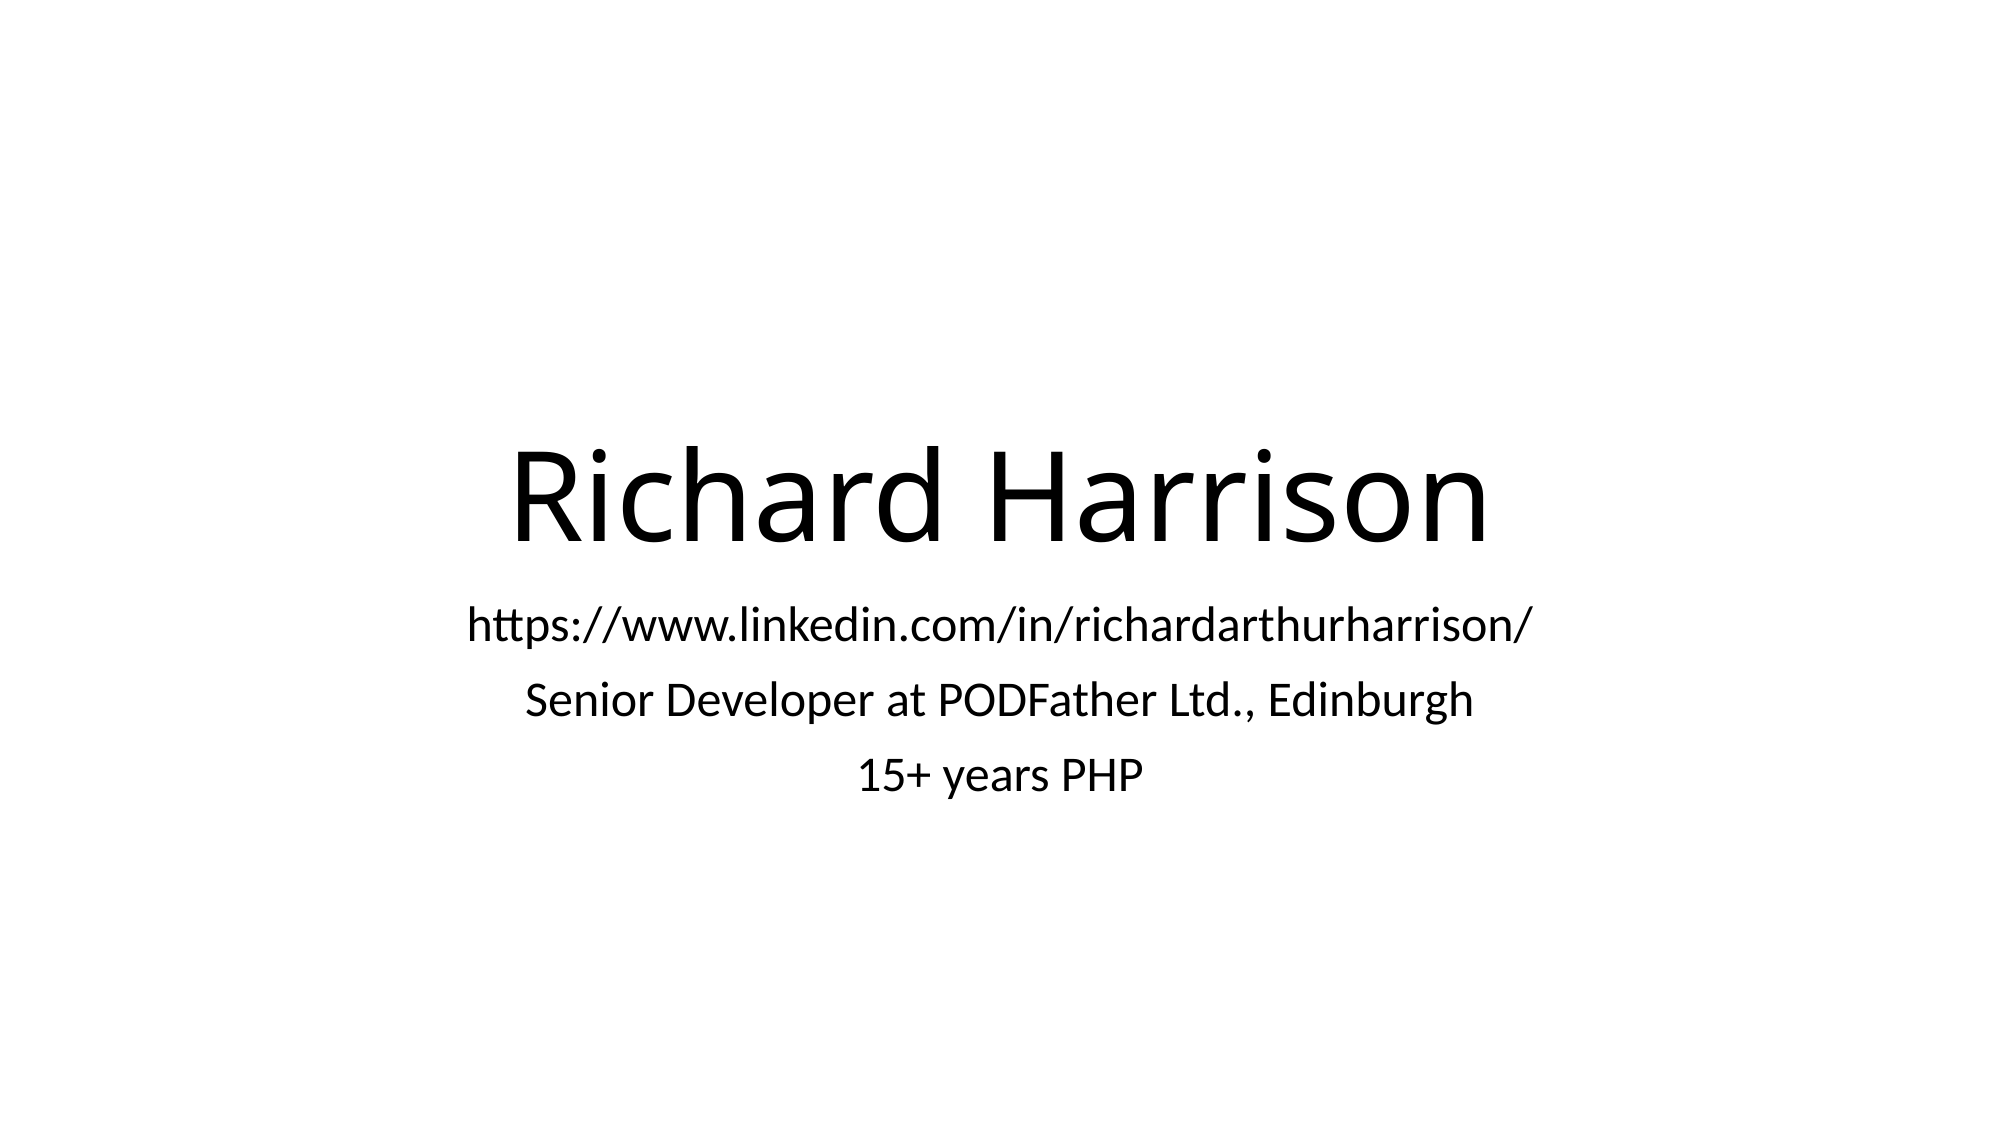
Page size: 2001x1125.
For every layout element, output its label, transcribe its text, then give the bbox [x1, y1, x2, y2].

subtitle https://www.linkedin.com/in/richardarthurharrison/ Senior Developer at PODFather Ltd., Edinburgh 15+ years PHP [249, 590, 1750, 863]
title Richard Harrison [249, 184, 1750, 576]
